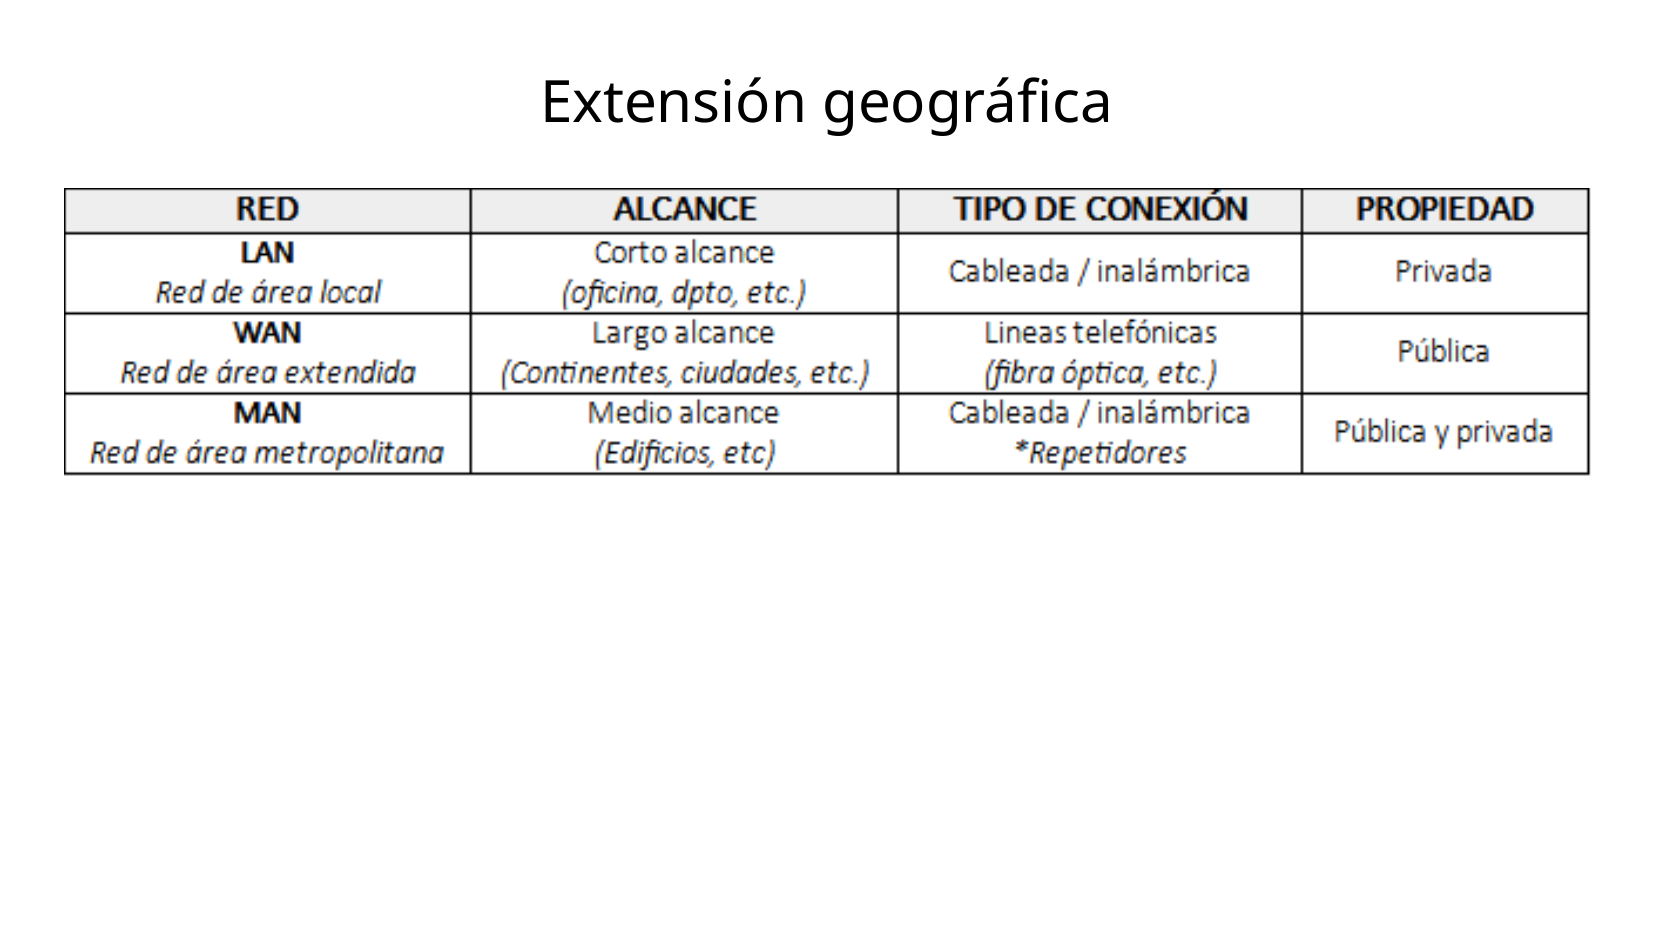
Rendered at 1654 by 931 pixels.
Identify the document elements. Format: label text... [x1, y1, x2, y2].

title Extensión geográfica [82, 29, 1571, 170]
picture [64, 188, 1595, 485]
